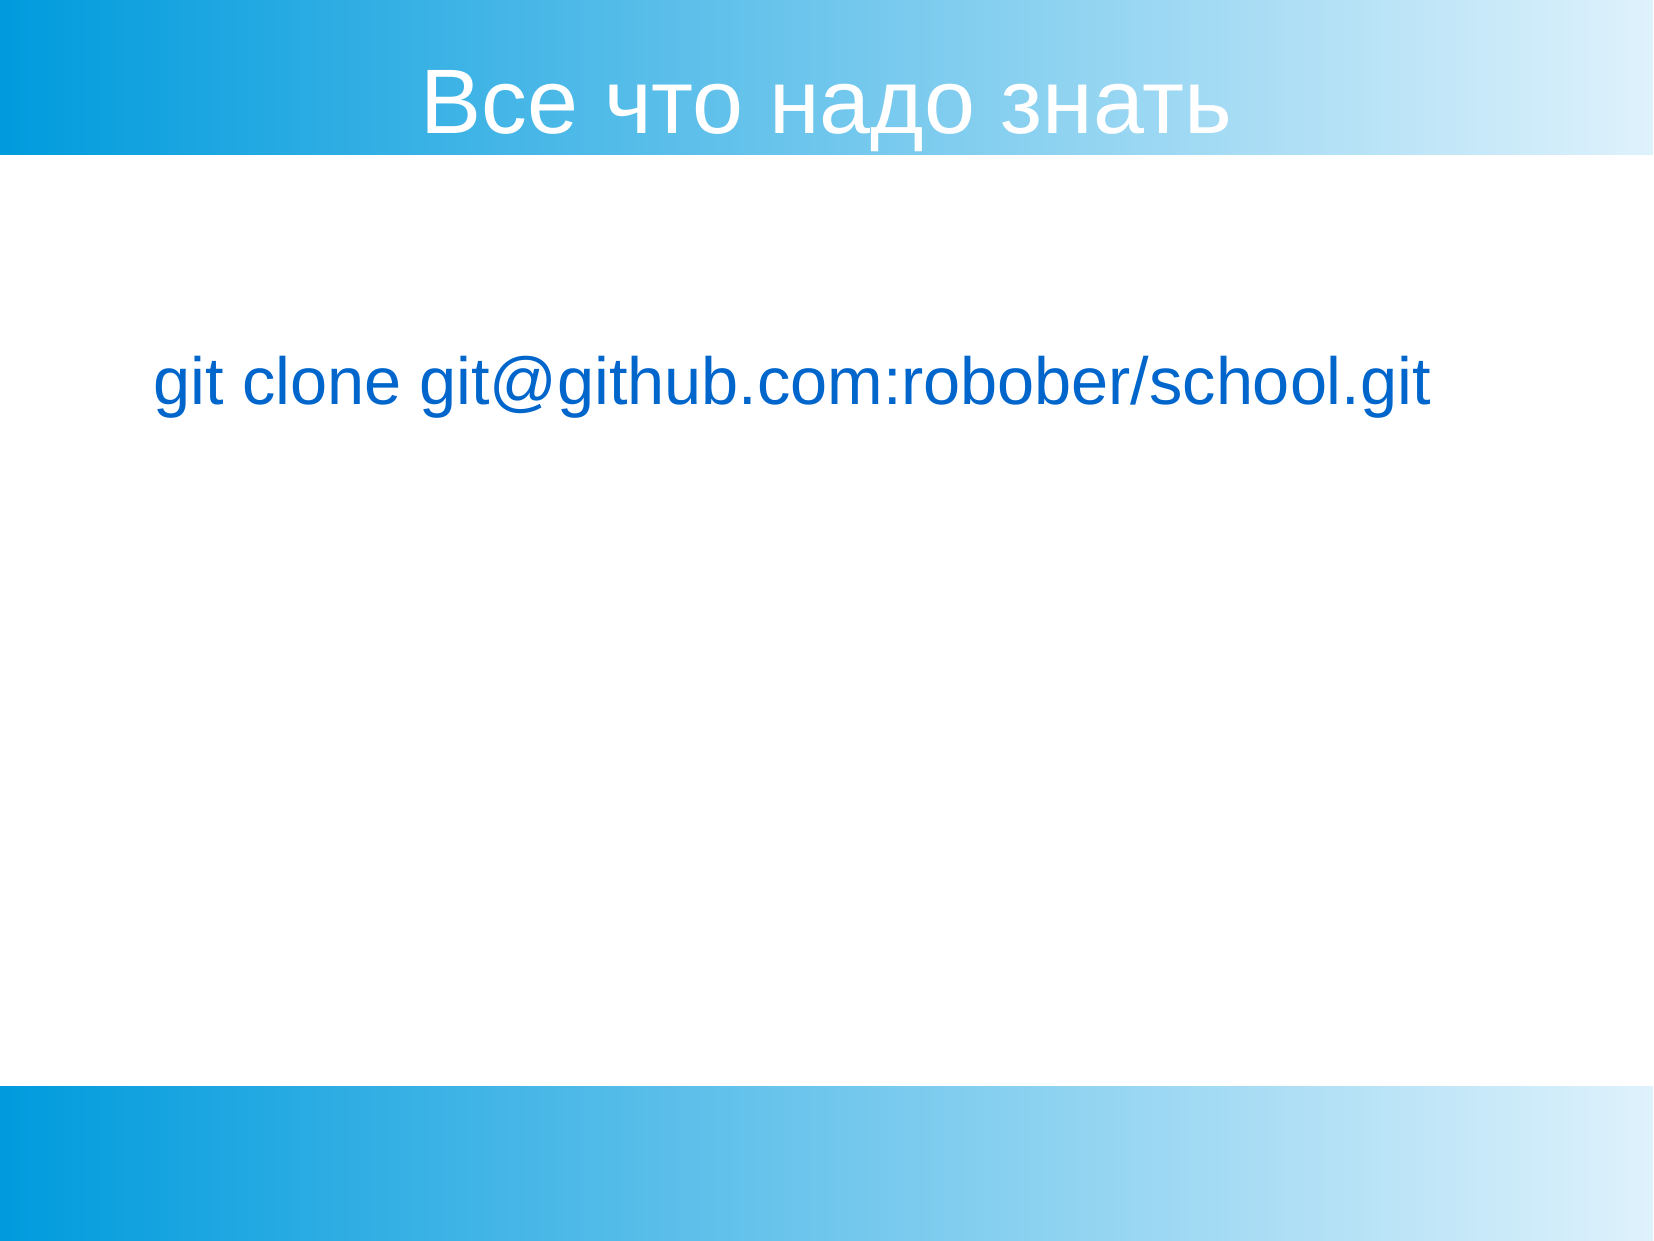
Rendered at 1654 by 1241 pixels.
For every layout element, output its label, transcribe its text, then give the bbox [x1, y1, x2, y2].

title Все что надо знать [82, 49, 1571, 155]
list git clone git@github.com:robober/school.git [82, 343, 1571, 886]
